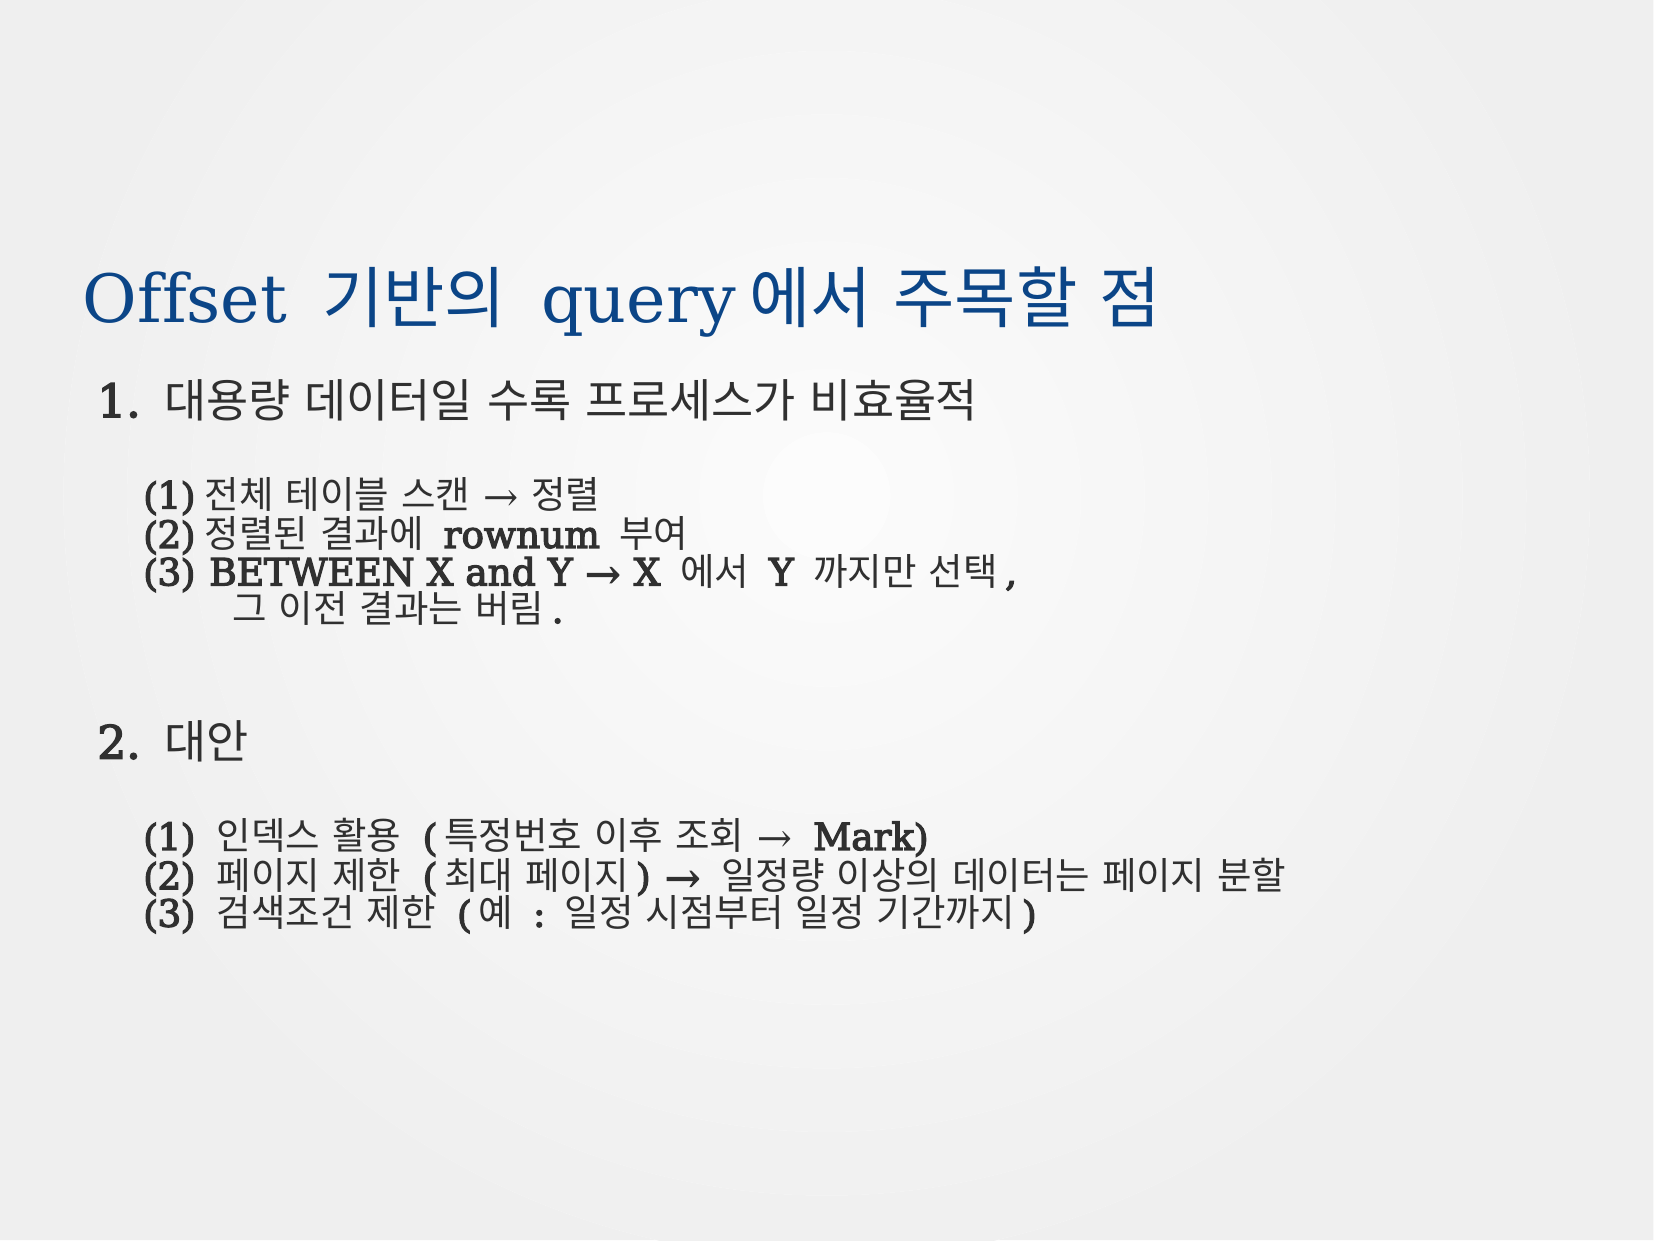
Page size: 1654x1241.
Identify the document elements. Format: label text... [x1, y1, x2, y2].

title Offset 기반의 query에서 주목할 점 [82, 80, 1654, 337]
subtitle 1. 대용량 데이터일 수록 프로세스가 비효율적 (1)전체 테이블 스캔 → 정렬 (2)정렬된 결과에 rownum 부여 (3) BETWEEN X and Y → X 에서 Y 까지만 선택, 그 이전 결과는 버림. 2. 대안 (1) 인덱스 활용 (특정번호 이후 조회 → Mark) (2) 페이지 제한 (최대 페이지) → 일정량 이상의 데이터는 페이지 분할 (3) 검색조건 제한 (예 : 일정 시점부터 일정 기간까지) [82, 380, 1571, 1060]
